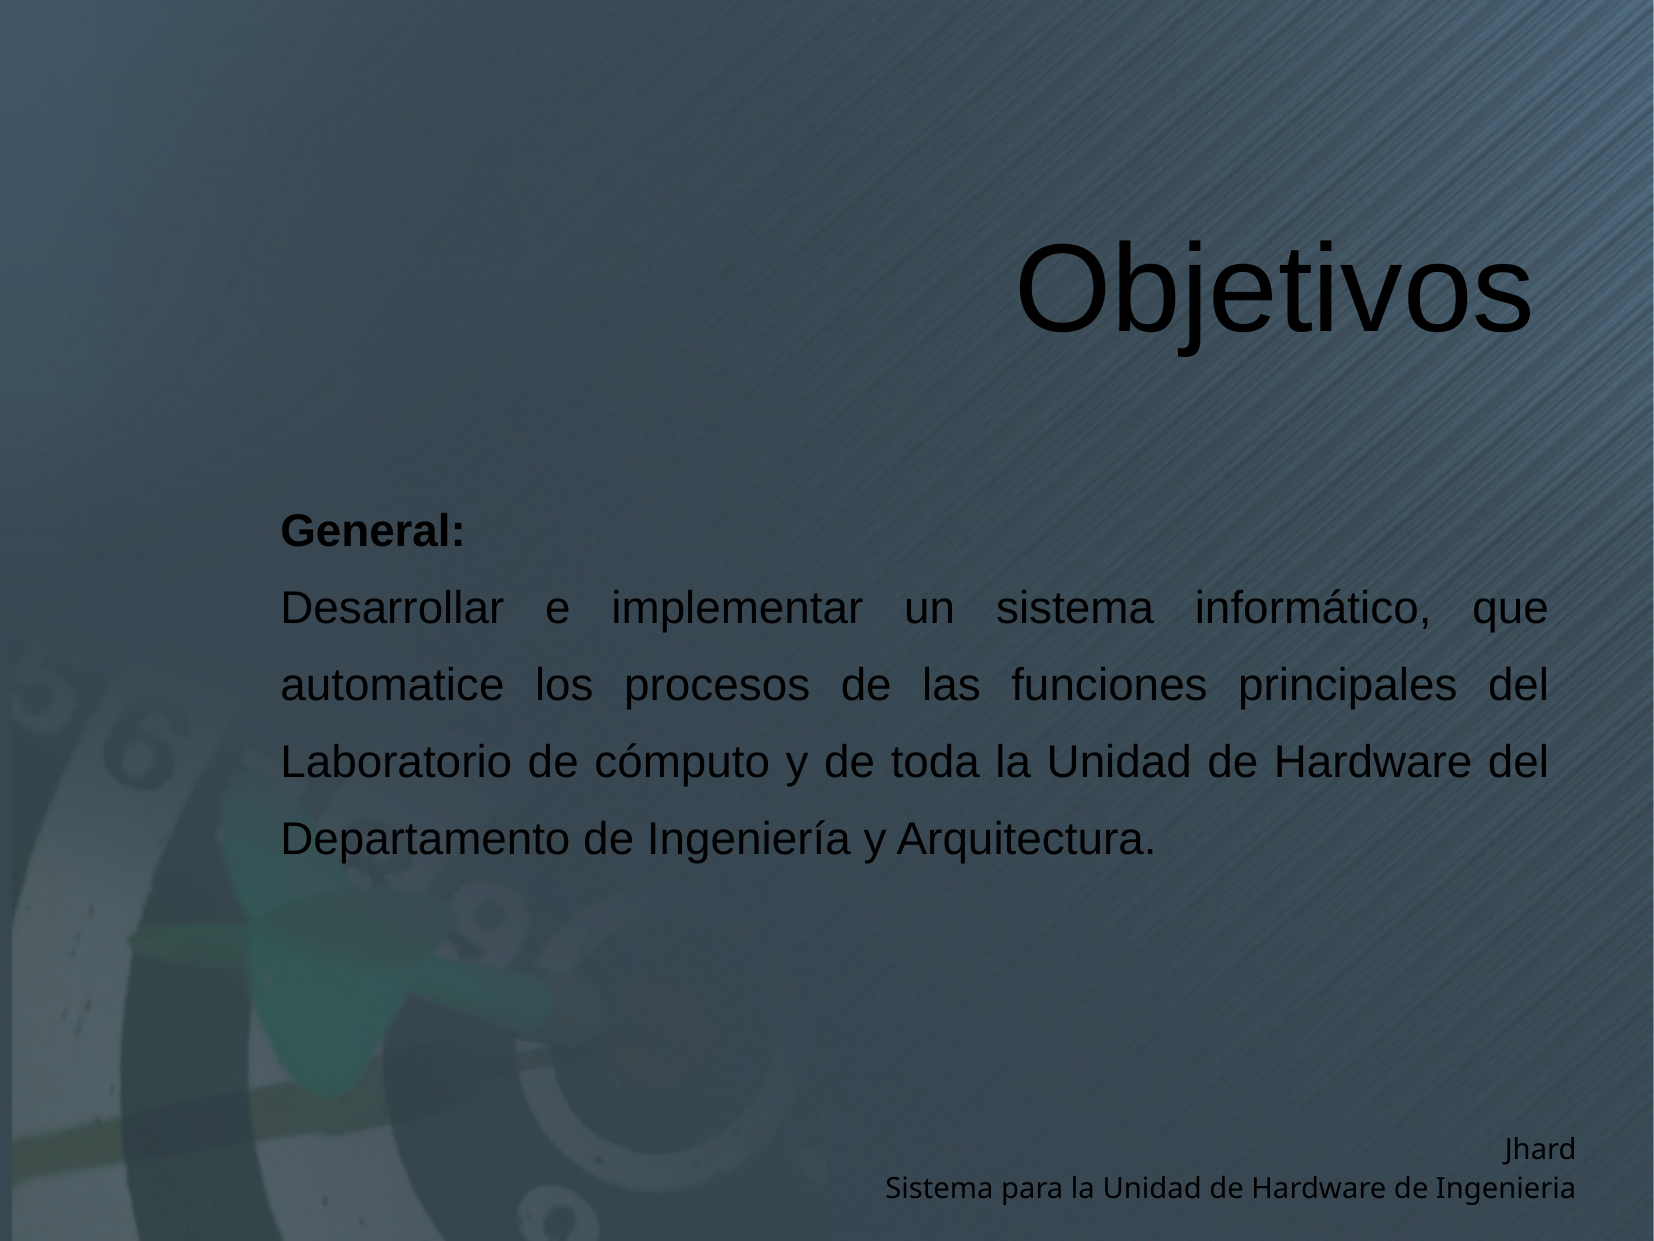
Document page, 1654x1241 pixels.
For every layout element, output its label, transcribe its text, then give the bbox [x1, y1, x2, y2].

picture [0, 0, 1654, 1241]
title Objetivos [584, 191, 1536, 384]
text_box General: Desarrollar e implementar un sistema informático, que automatice los procesos de las funciones principales del Laboratorio de cómputo y de toda la Unidad de Hardware del Departamento de Ingeniería y Arquitectura. [265, 472, 1565, 1093]
